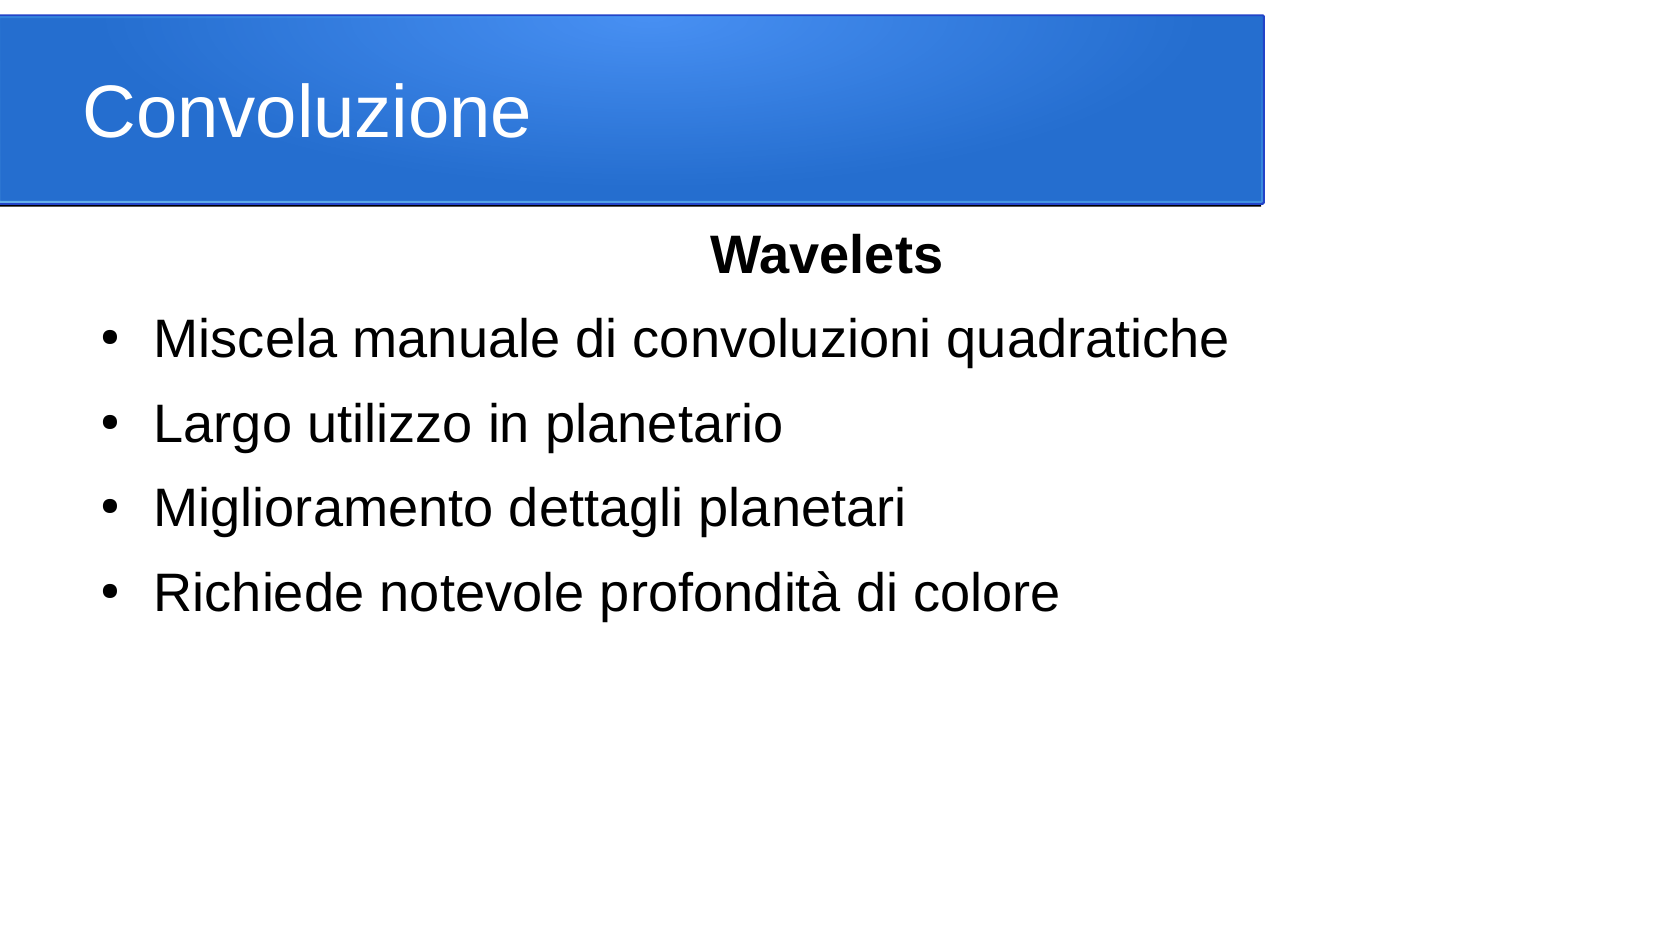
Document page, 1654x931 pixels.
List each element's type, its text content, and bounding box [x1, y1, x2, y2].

list Wavelets Miscela manuale di convoluzioni quadratiche Largo utilizzo in planetario Miglioramento dettagli planetari Richiede notevole profondità di colore [82, 224, 1571, 764]
title Convoluzione [82, 35, 1235, 189]
